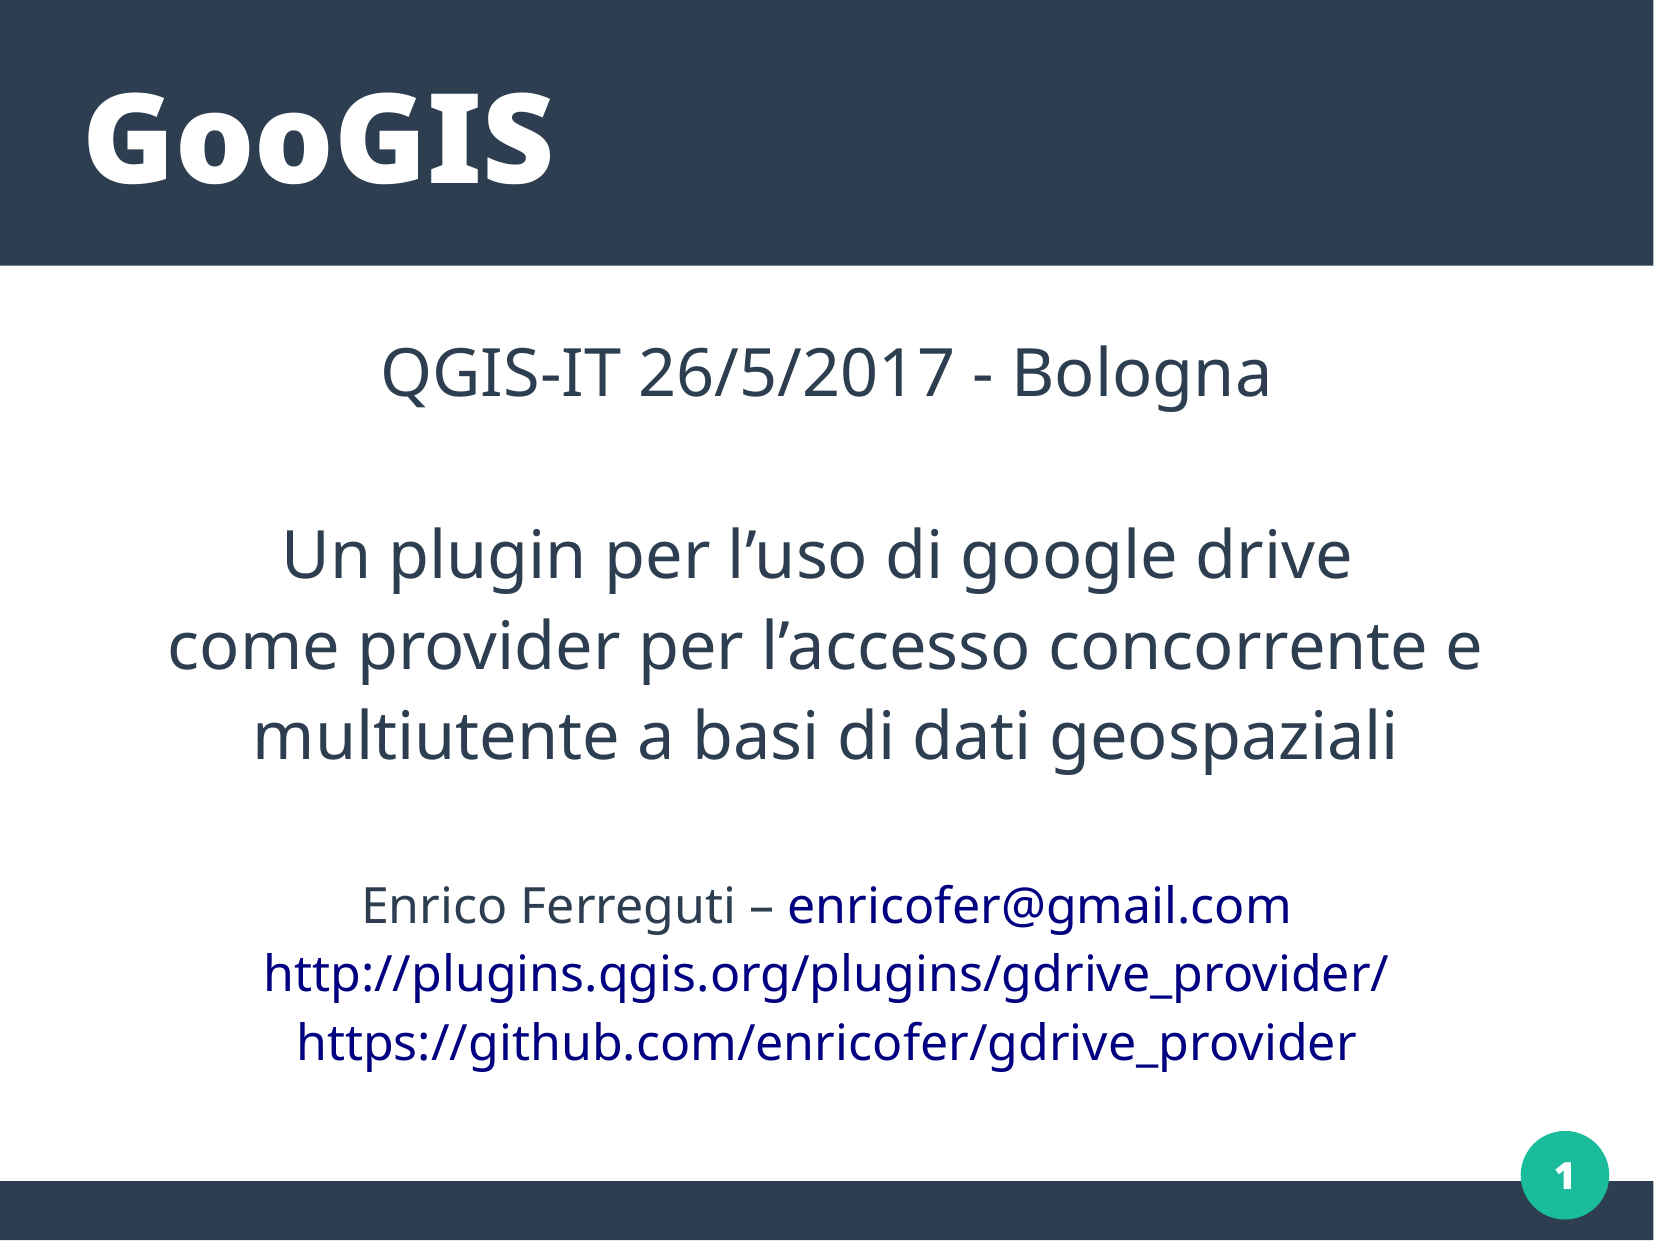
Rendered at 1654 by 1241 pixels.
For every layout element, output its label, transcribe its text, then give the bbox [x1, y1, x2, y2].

subtitle QGIS-IT 26/5/2017 - Bologna Un plugin per l’uso di google drive come provider per l’accesso concorrente e multiutente a basi di dati geospaziali Enrico Ferreguti – enricofer@gmail.com http://plugins.qgis.org/plugins/gdrive_provider/ https://github.com/enricofer/gdrive_provider [82, 290, 1571, 1111]
title GooGIS [82, 49, 1571, 257]
